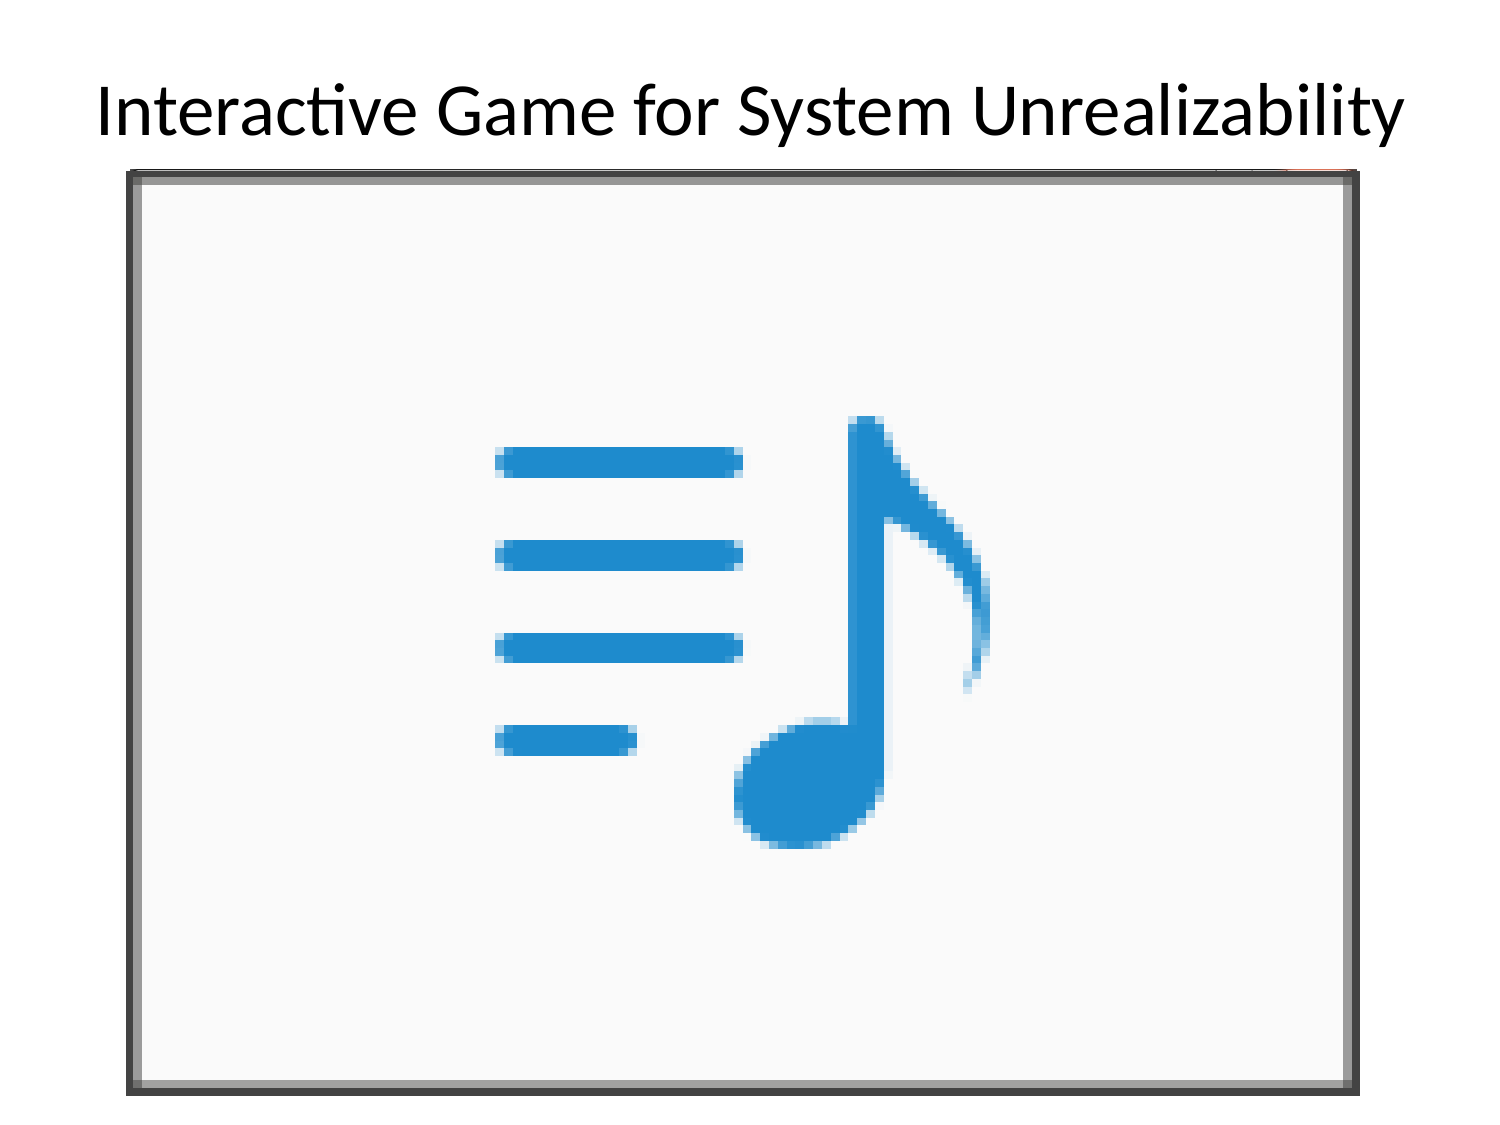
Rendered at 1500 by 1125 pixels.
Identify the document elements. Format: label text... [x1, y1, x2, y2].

text_box [125, 169, 1361, 1097]
text_box Interactive Game for System Unrealizability [80, 52, 1422, 158]
